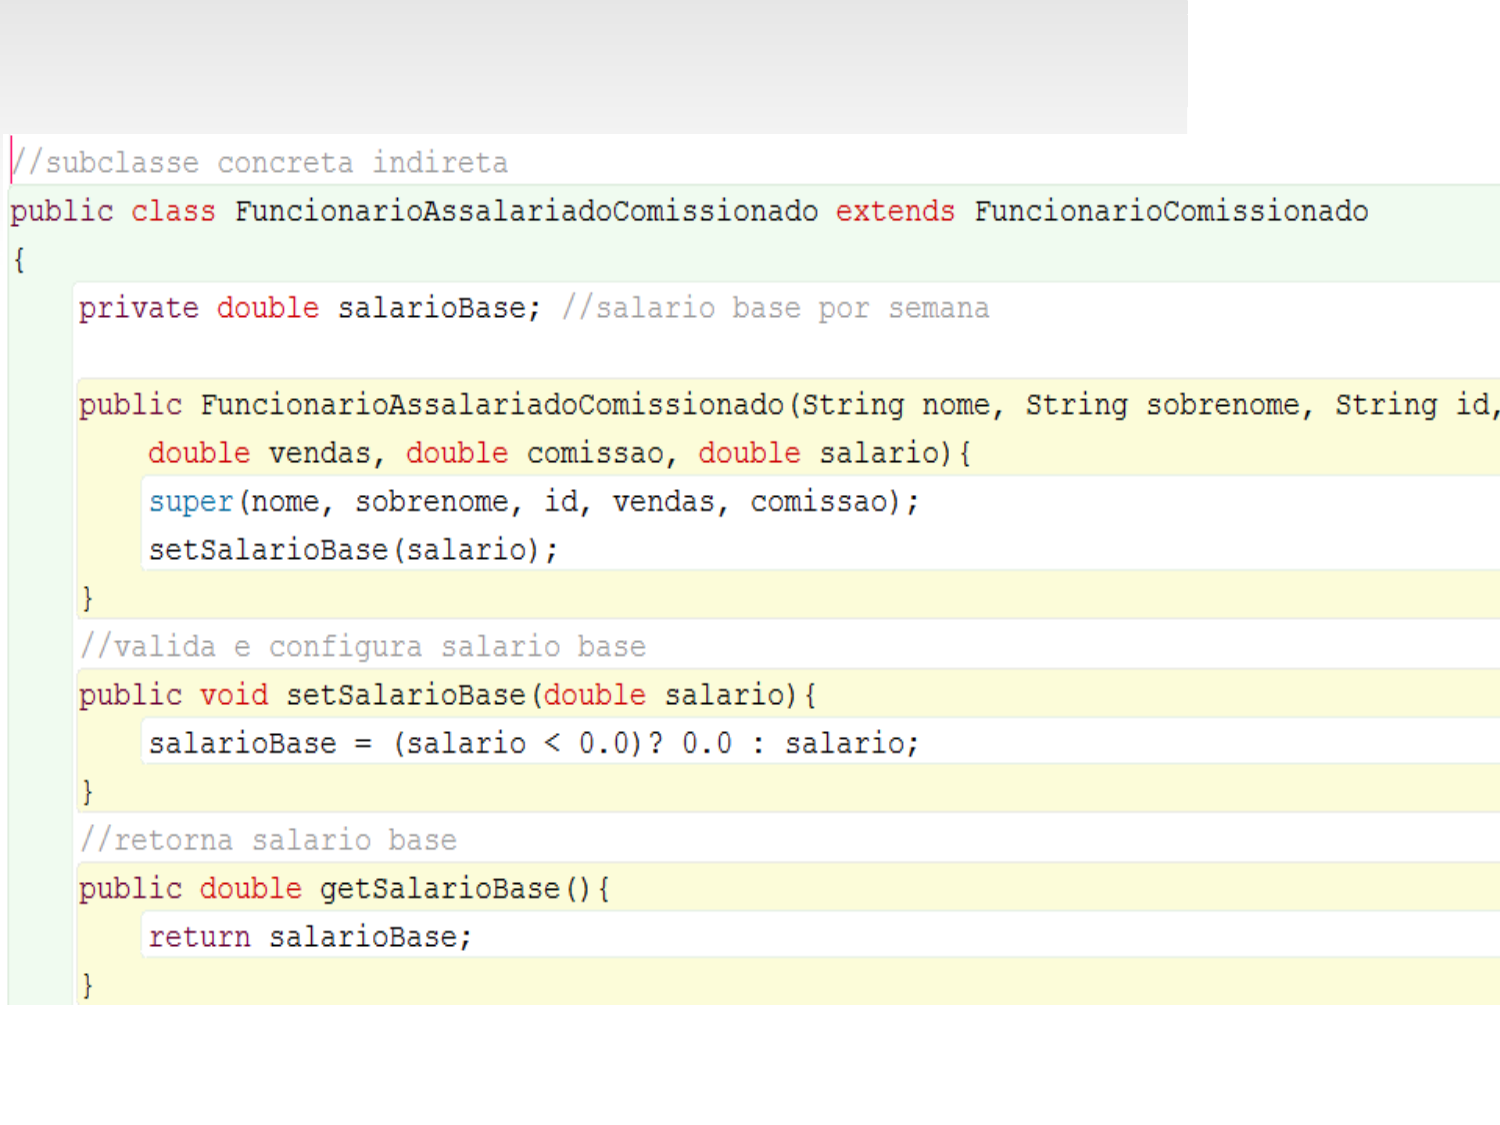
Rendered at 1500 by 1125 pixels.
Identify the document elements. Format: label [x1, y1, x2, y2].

picture [3, 134, 1500, 1005]
